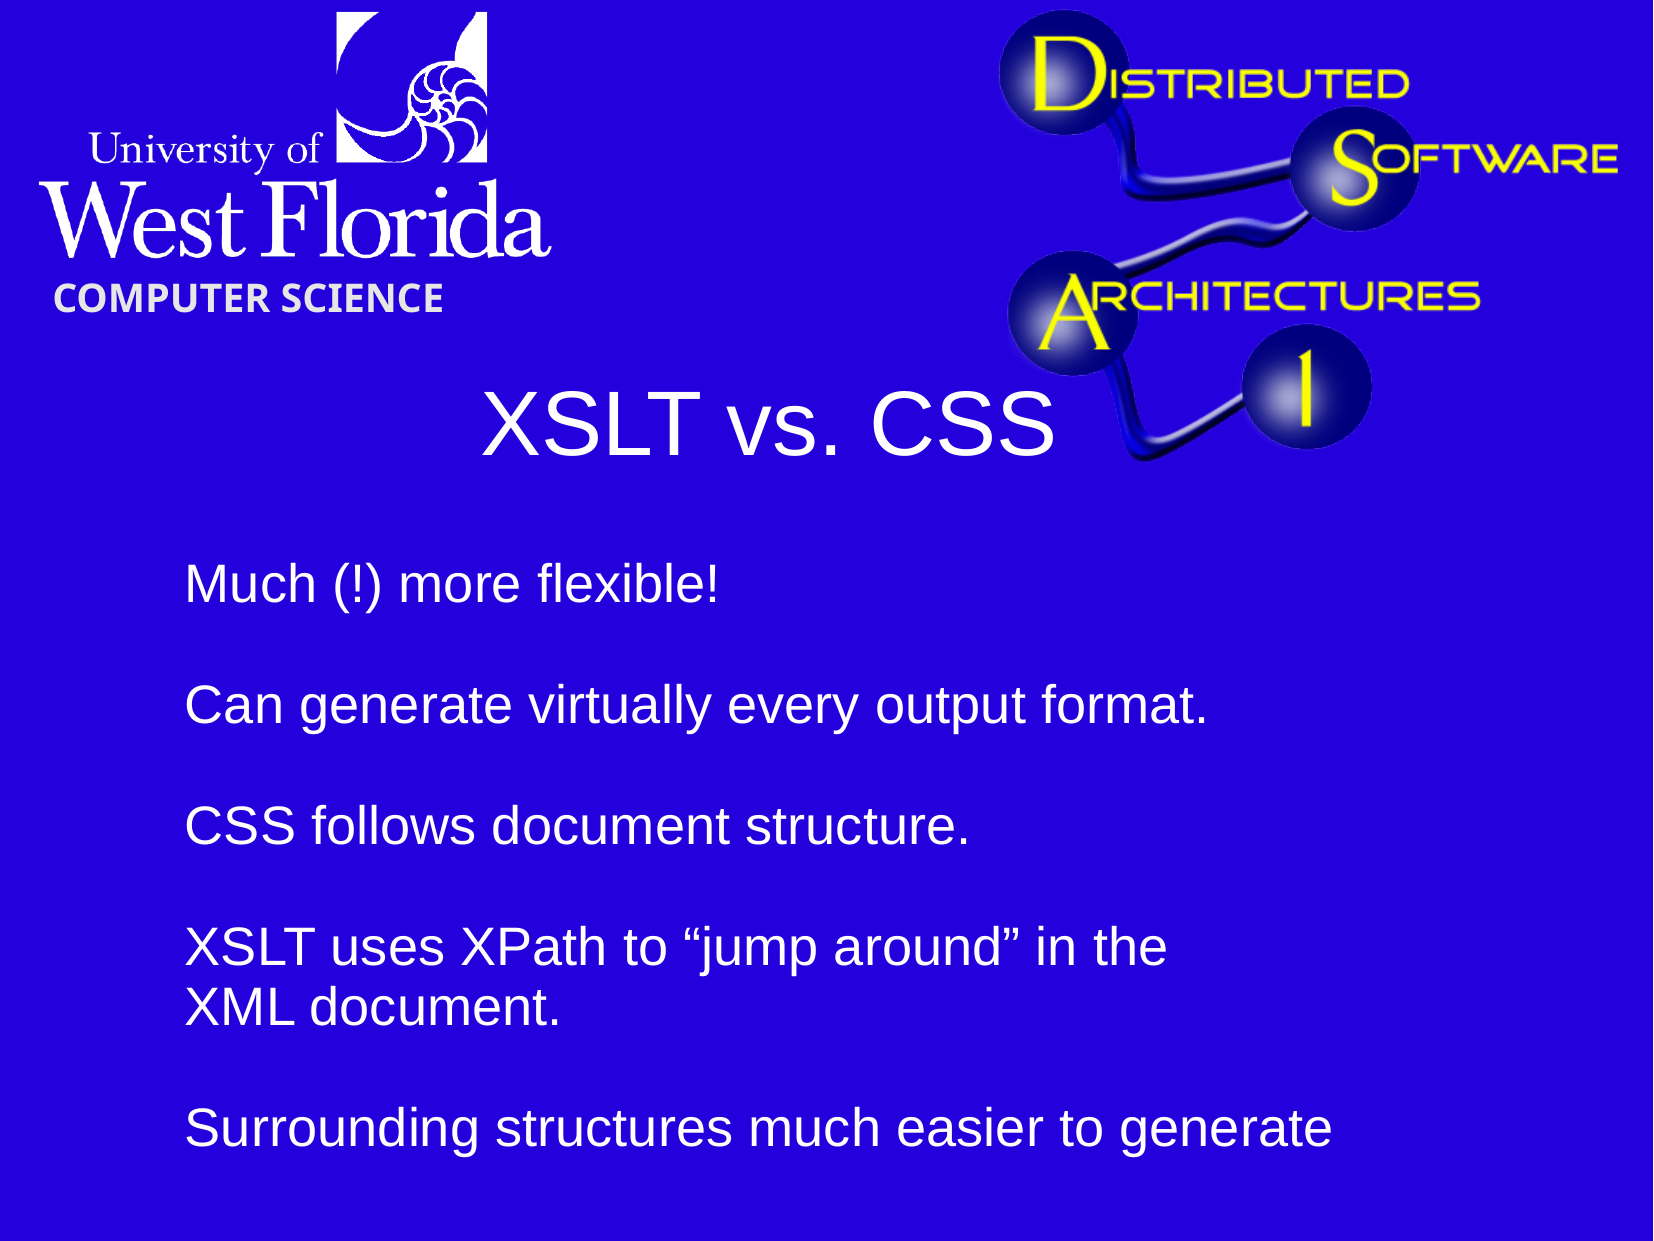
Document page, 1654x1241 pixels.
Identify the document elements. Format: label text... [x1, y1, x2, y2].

picture [37, 0, 559, 262]
title XSLT vs. CSS [78, 324, 1429, 513]
text_box COMPUTER SCIENCE [37, 262, 563, 334]
picture [910, 0, 1653, 506]
text_box Much (!) more flexible! Can generate virtually every output format. CSS follows document structure. XSLT uses XPath to “jump around” in the XML document. Surrounding structures much easier to generate [170, 545, 1351, 1227]
